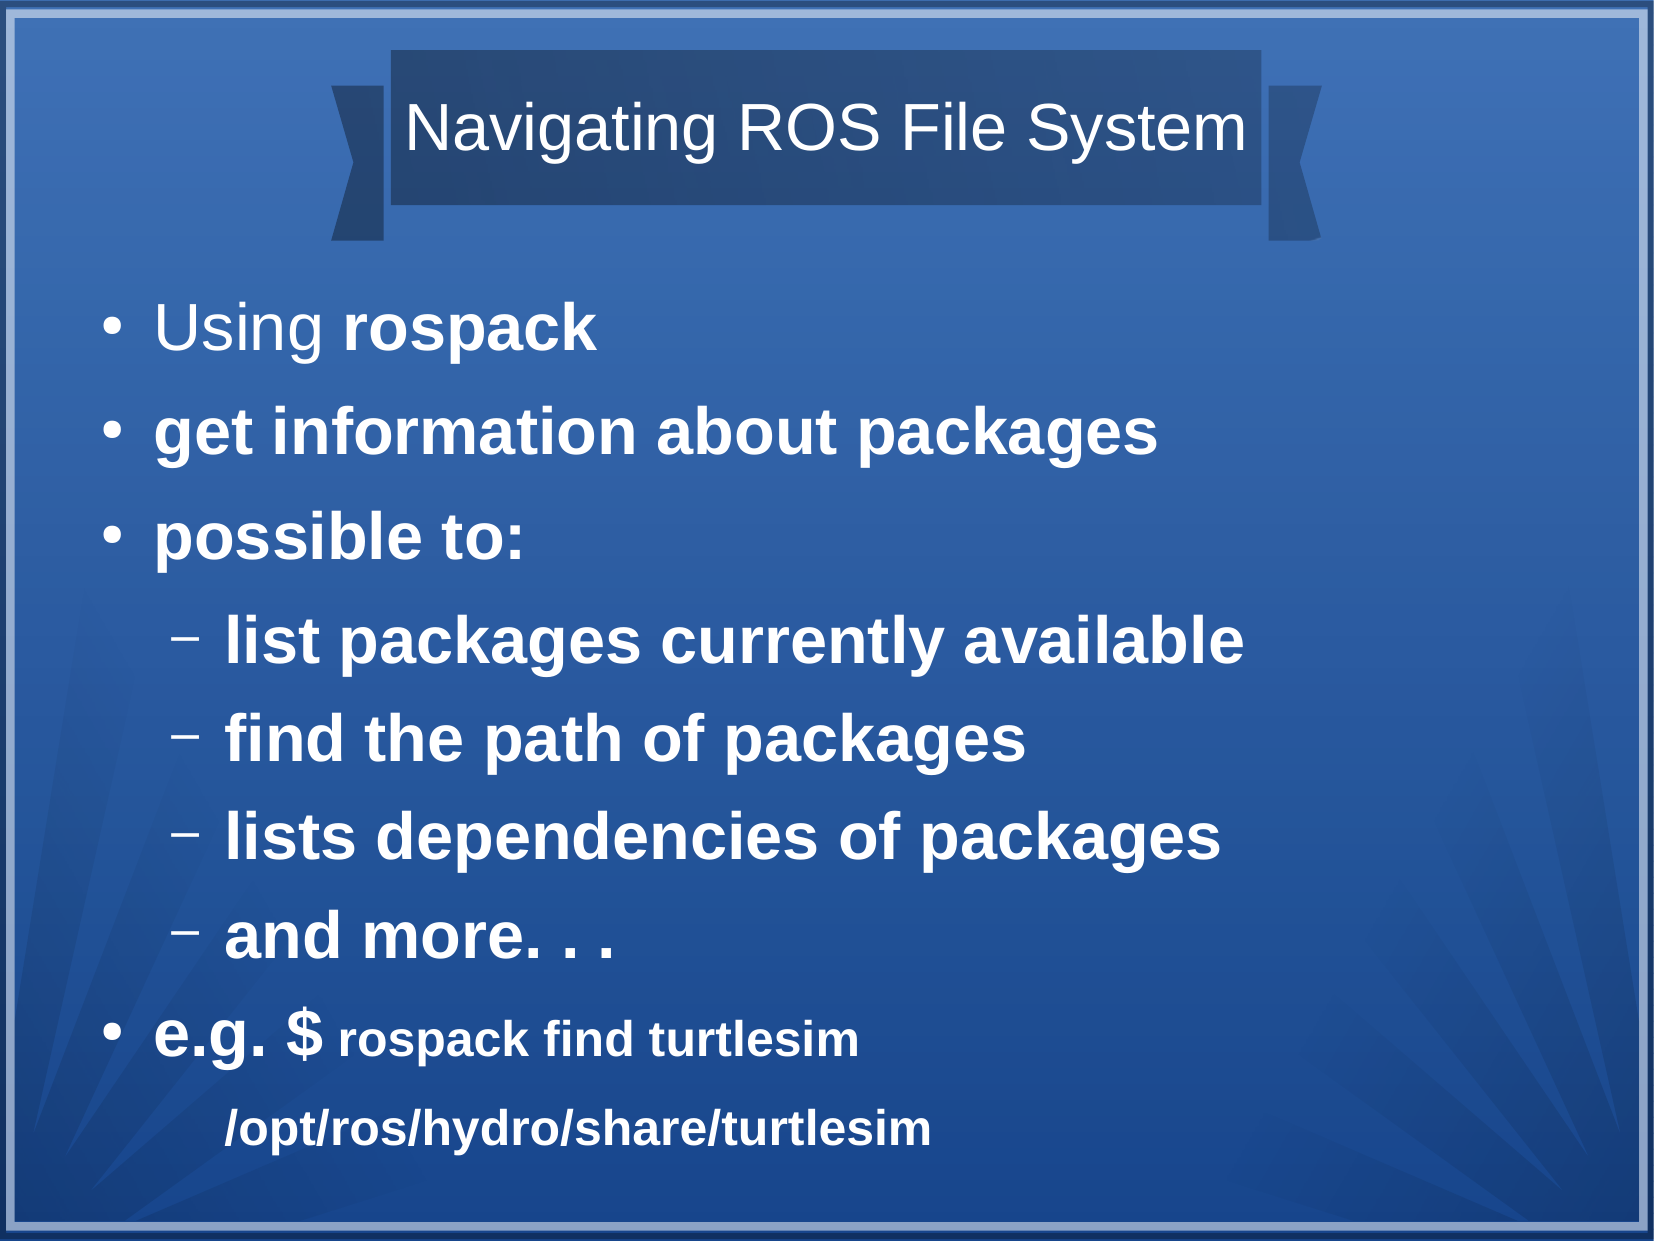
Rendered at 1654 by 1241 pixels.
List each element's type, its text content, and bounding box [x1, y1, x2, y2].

list Using rospack get information about packages possible to: list packages currently available find the path of packages lists dependencies of packages and more. . . e.g. $ rospack find turtlesim /opt/ros/hydro/share/turtlesim [82, 290, 1538, 1186]
title Navigating ROS File System [389, 49, 1264, 205]
